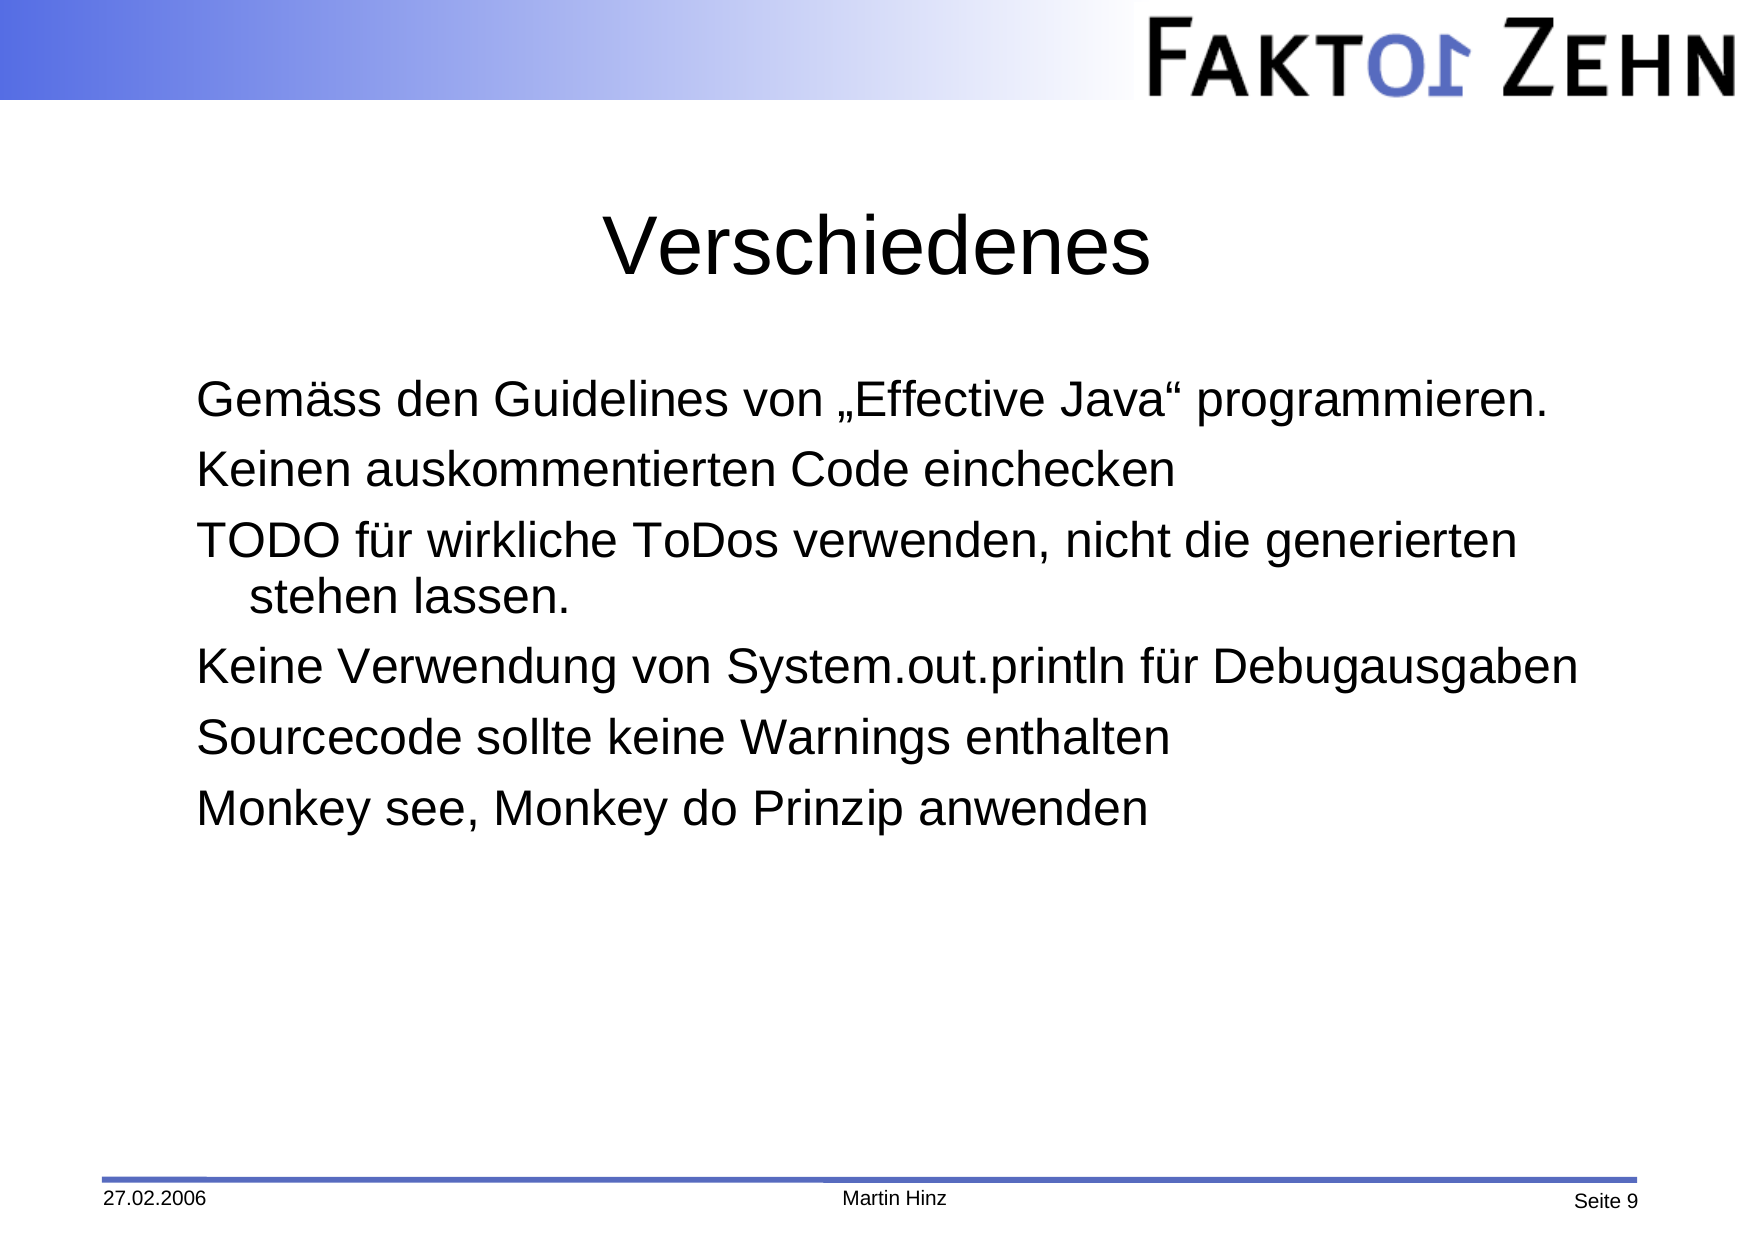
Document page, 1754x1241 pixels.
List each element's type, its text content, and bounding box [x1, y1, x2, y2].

picture [1133, 2, 1749, 105]
title Verschiedenes [179, 142, 1576, 349]
list Gemäss den Guidelines von „Effective Java“ programmieren. Keinen auskommentierten Code einchecken TODO für wirkliche ToDos verwenden, nicht die generierten stehen lassen. Keine Verwendung von System.out.println für Debugausgaben Sourcecode sollte keine Warnings enthalten Monkey see, Monkey do Prinzip anwenden [179, 371, 1625, 1078]
